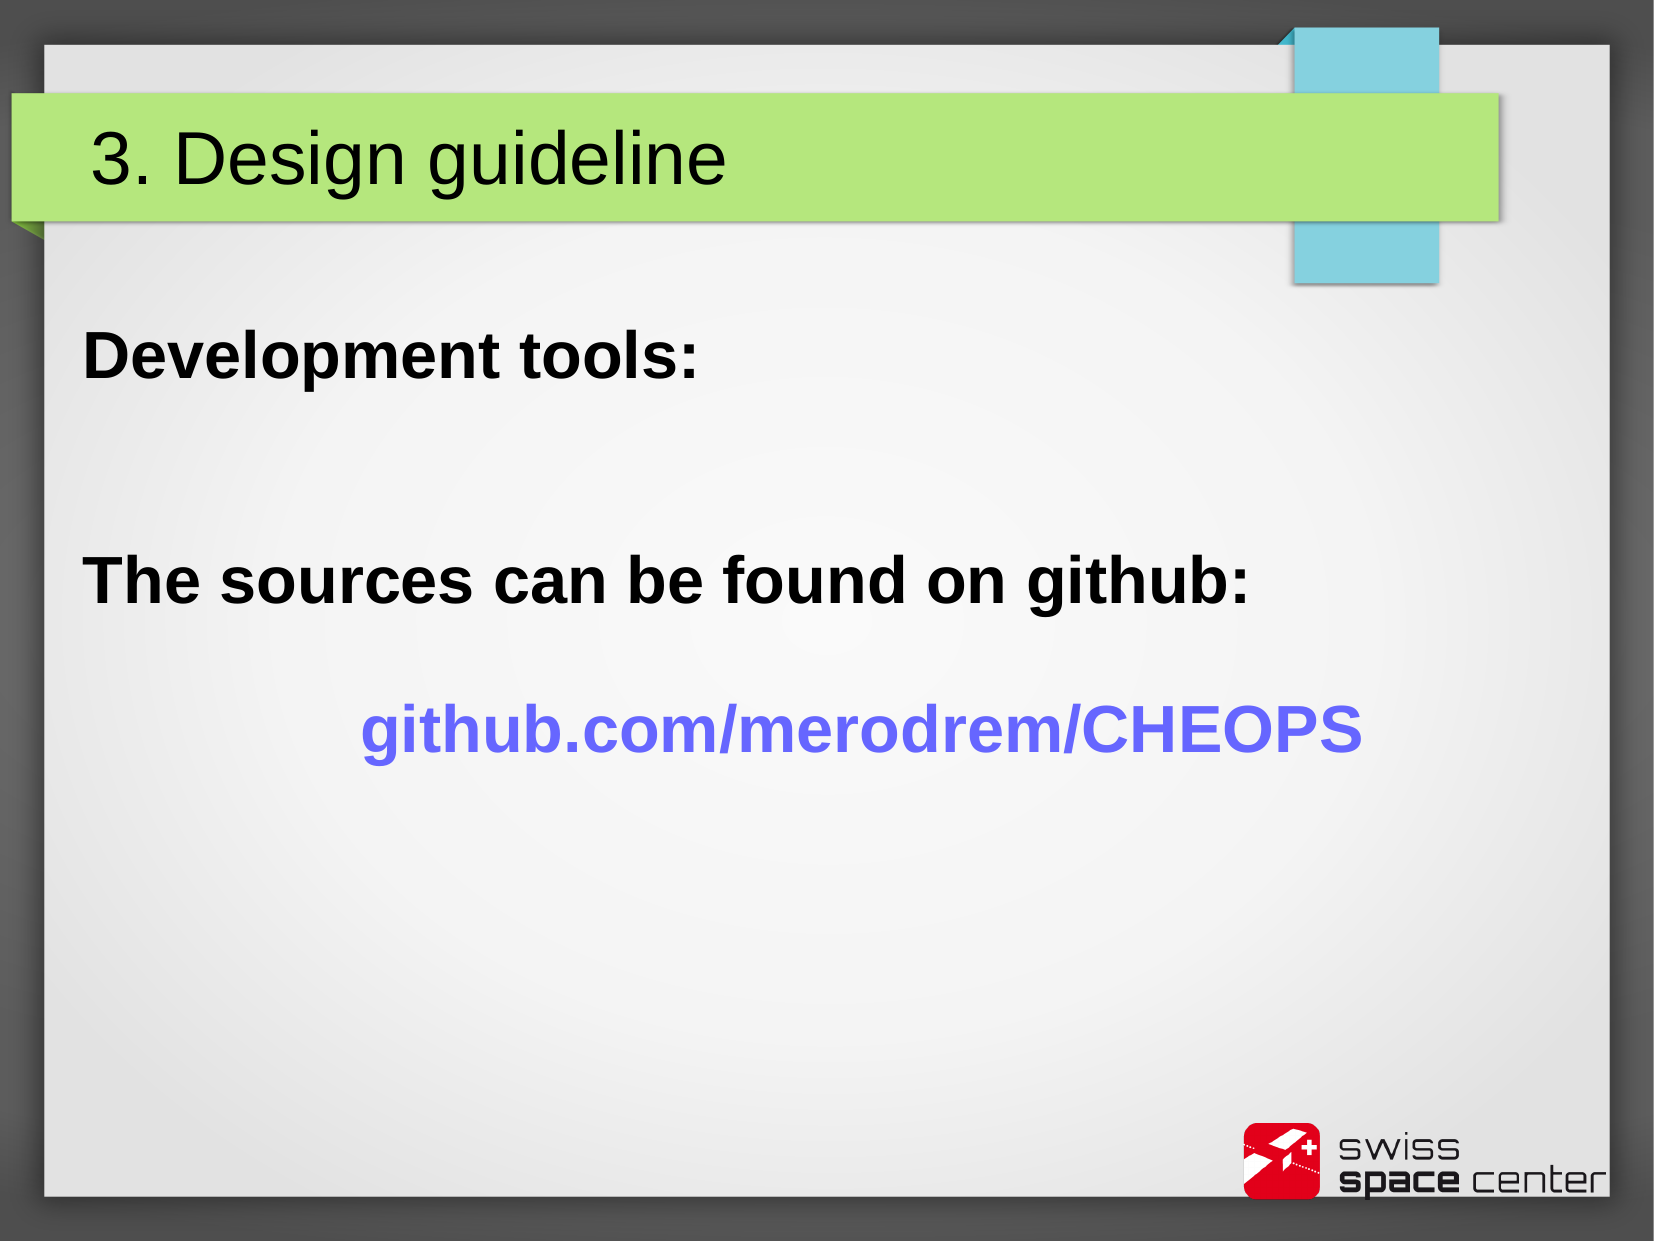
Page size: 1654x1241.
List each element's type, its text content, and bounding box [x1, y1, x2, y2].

picture [0, 0, 1654, 1241]
title 3. Design guideline [90, 99, 1426, 218]
subtitle Development tools: The sources can be found on github: github.com/merodrem/CHEOPS [82, 295, 1571, 1015]
